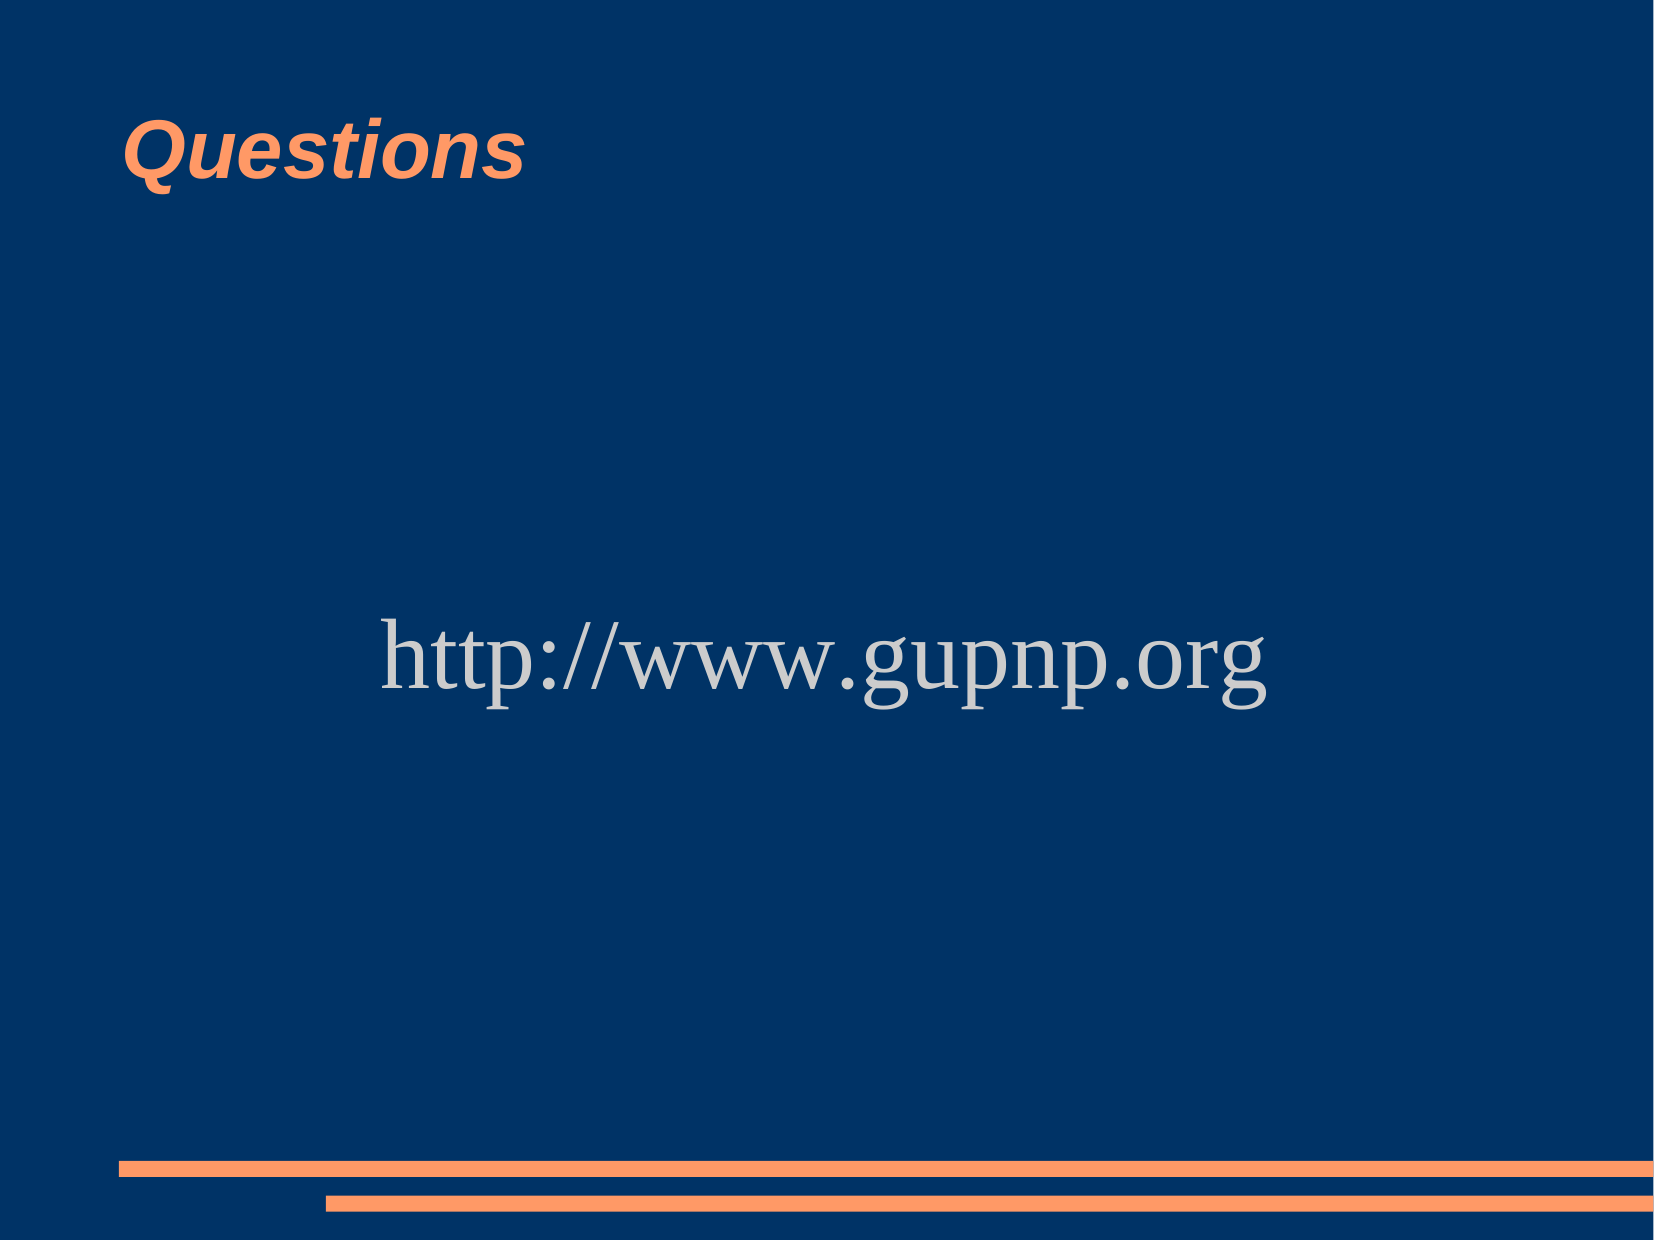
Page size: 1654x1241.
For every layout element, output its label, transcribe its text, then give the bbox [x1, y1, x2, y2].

title Questions [121, 53, 1534, 247]
subtitle http://www.gupnp.org [75, 337, 1576, 863]
